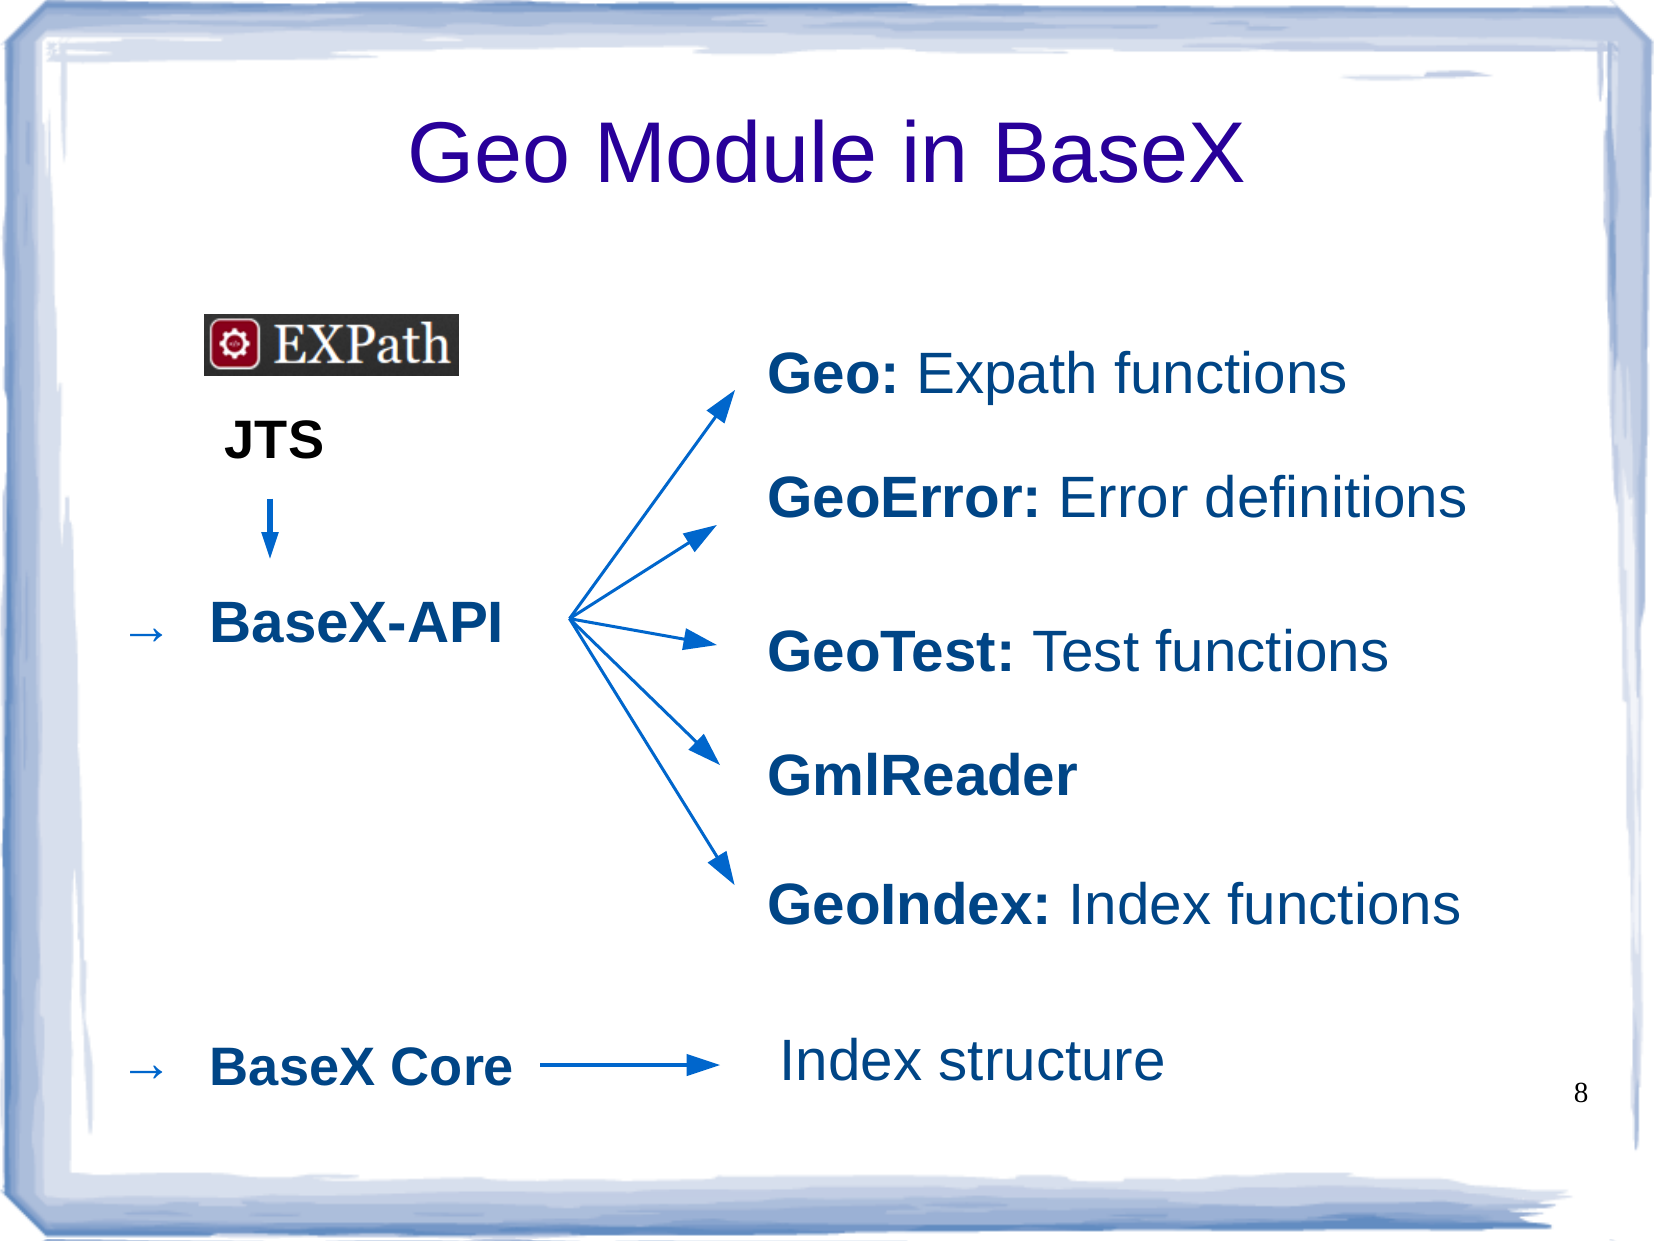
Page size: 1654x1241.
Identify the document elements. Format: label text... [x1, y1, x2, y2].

text_box GeoIndex: Index functions [752, 864, 1488, 945]
text_box BaseX Core [195, 1029, 586, 1105]
text_box GeoTest: Test functions [752, 611, 1488, 692]
text_box Index structure [765, 1020, 1231, 1100]
text_box JTS [210, 402, 367, 478]
text_box Geo: Expath functions [752, 333, 1428, 414]
text_box GeoError: Error definitions [752, 457, 1488, 538]
picture [0, 0, 1654, 1241]
text_box BaseX-API [195, 582, 541, 663]
text_box → [105, 588, 196, 664]
title Geo Module in BaseX [82, 49, 1571, 257]
text_box GmlReader [752, 735, 1488, 816]
text_box → [105, 1025, 196, 1101]
